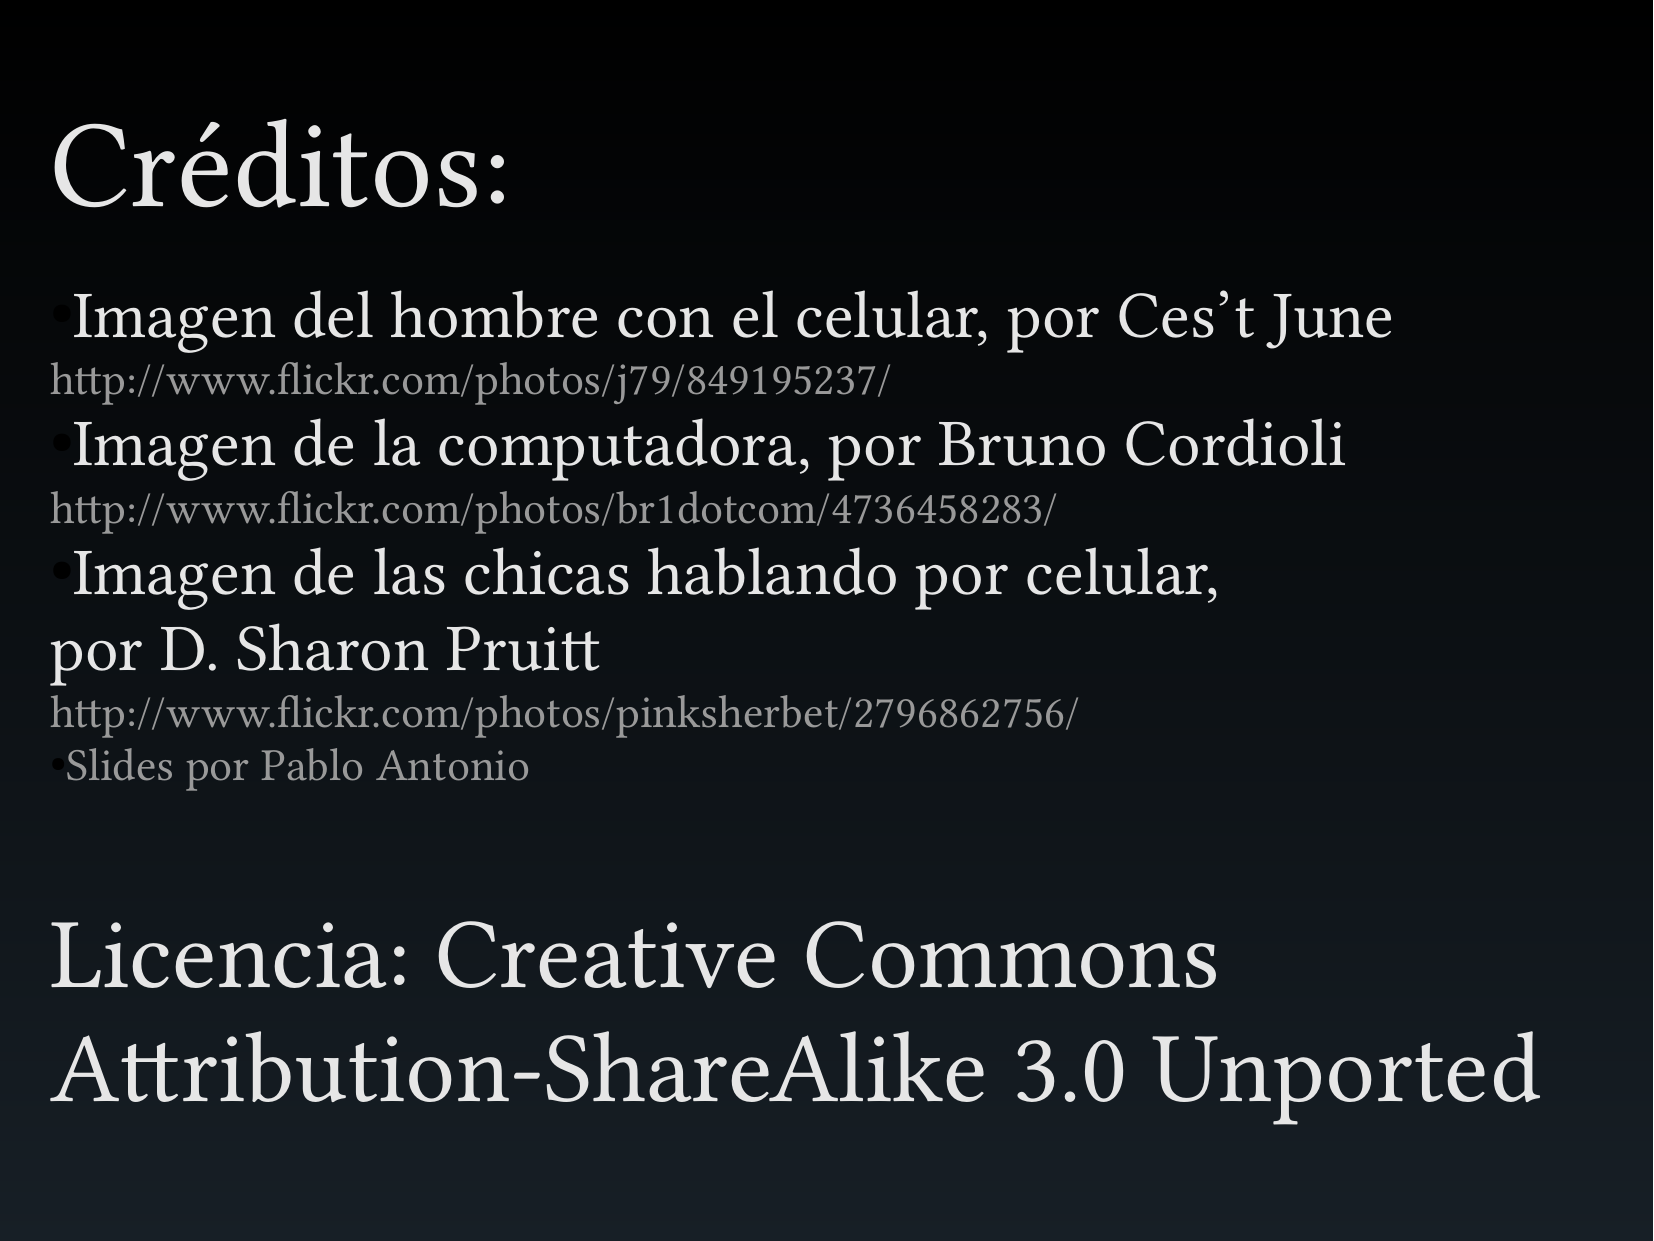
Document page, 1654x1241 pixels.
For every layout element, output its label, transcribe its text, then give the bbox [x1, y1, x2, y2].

text_box Créditos: [35, 86, 1648, 245]
text_box Imagen del hombre con el celular, por Ces’t June http://www.flickr.com/photos/j79/849195237/ Imagen de la computadora, por Bruno Cordioli http://www.flickr.com/photos/br1dotcom/4736458283/ Imagen de las chicas hablando por celular, por D. Sharon Pruitt http://www.flickr.com/photos/pinksherbet/2796862756/ Slides por Pablo Antonio [35, 270, 1648, 799]
text_box Licencia: Creative Commons Attribution-ShareAlike 3.0 Unported [35, 890, 1648, 1241]
